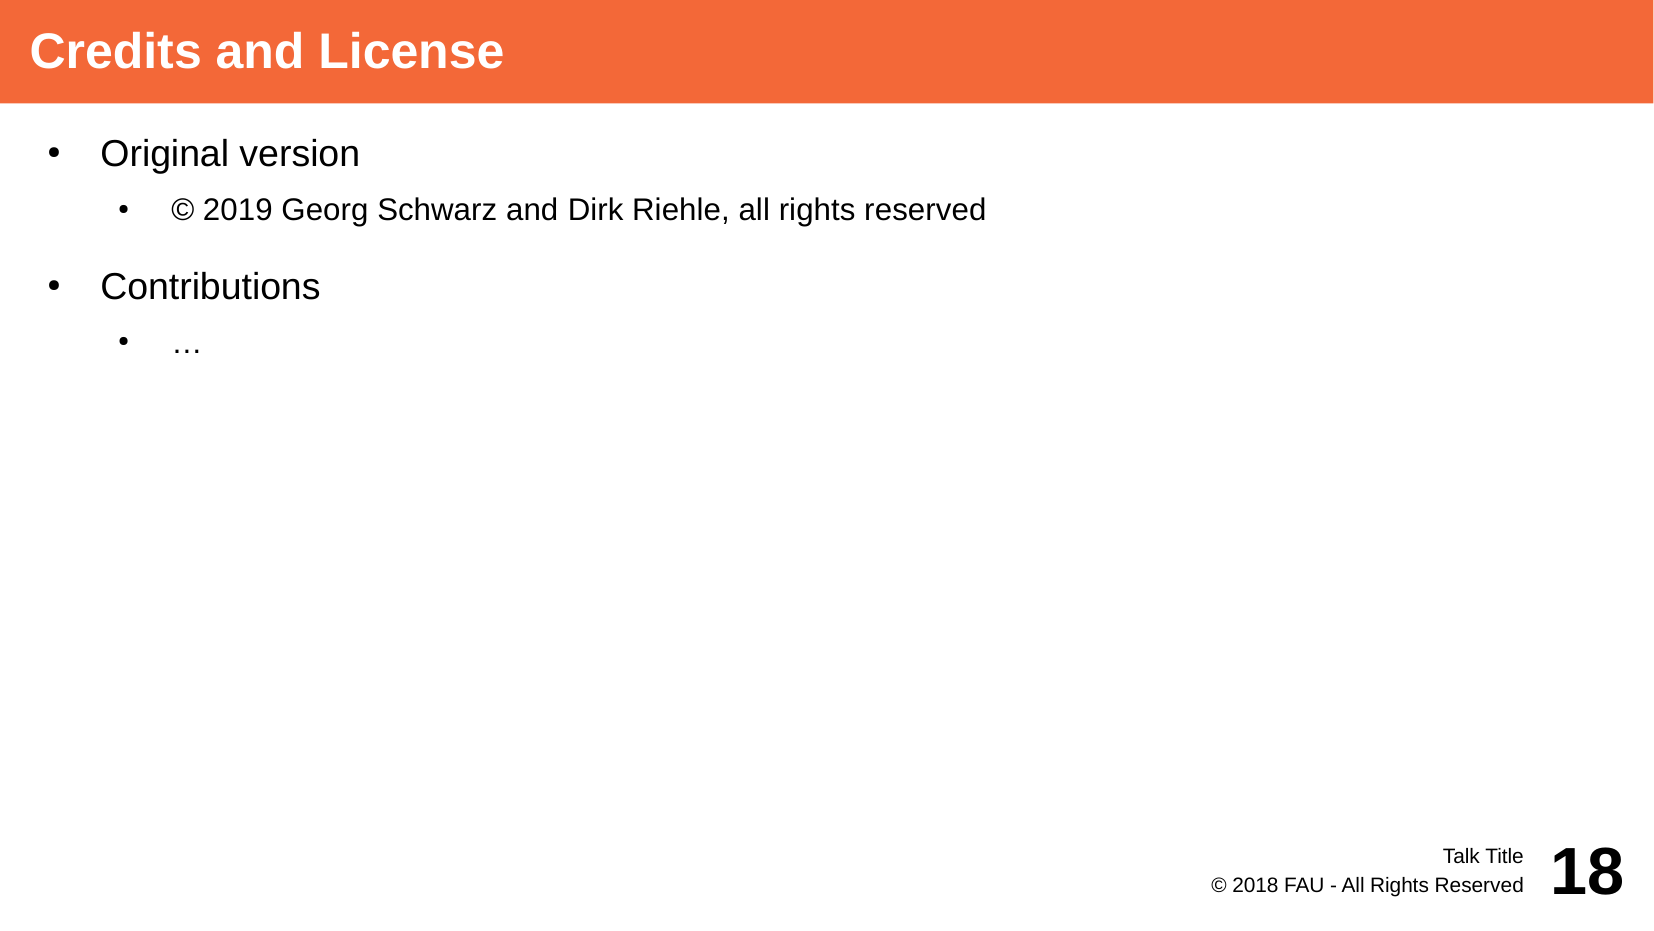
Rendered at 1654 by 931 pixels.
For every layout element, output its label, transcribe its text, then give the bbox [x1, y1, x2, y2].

title Credits and License [0, 0, 1654, 104]
list Original version © 2019 Georg Schwarz and Dirk Riehle, all rights reserved Contributions … [29, 132, 1625, 813]
